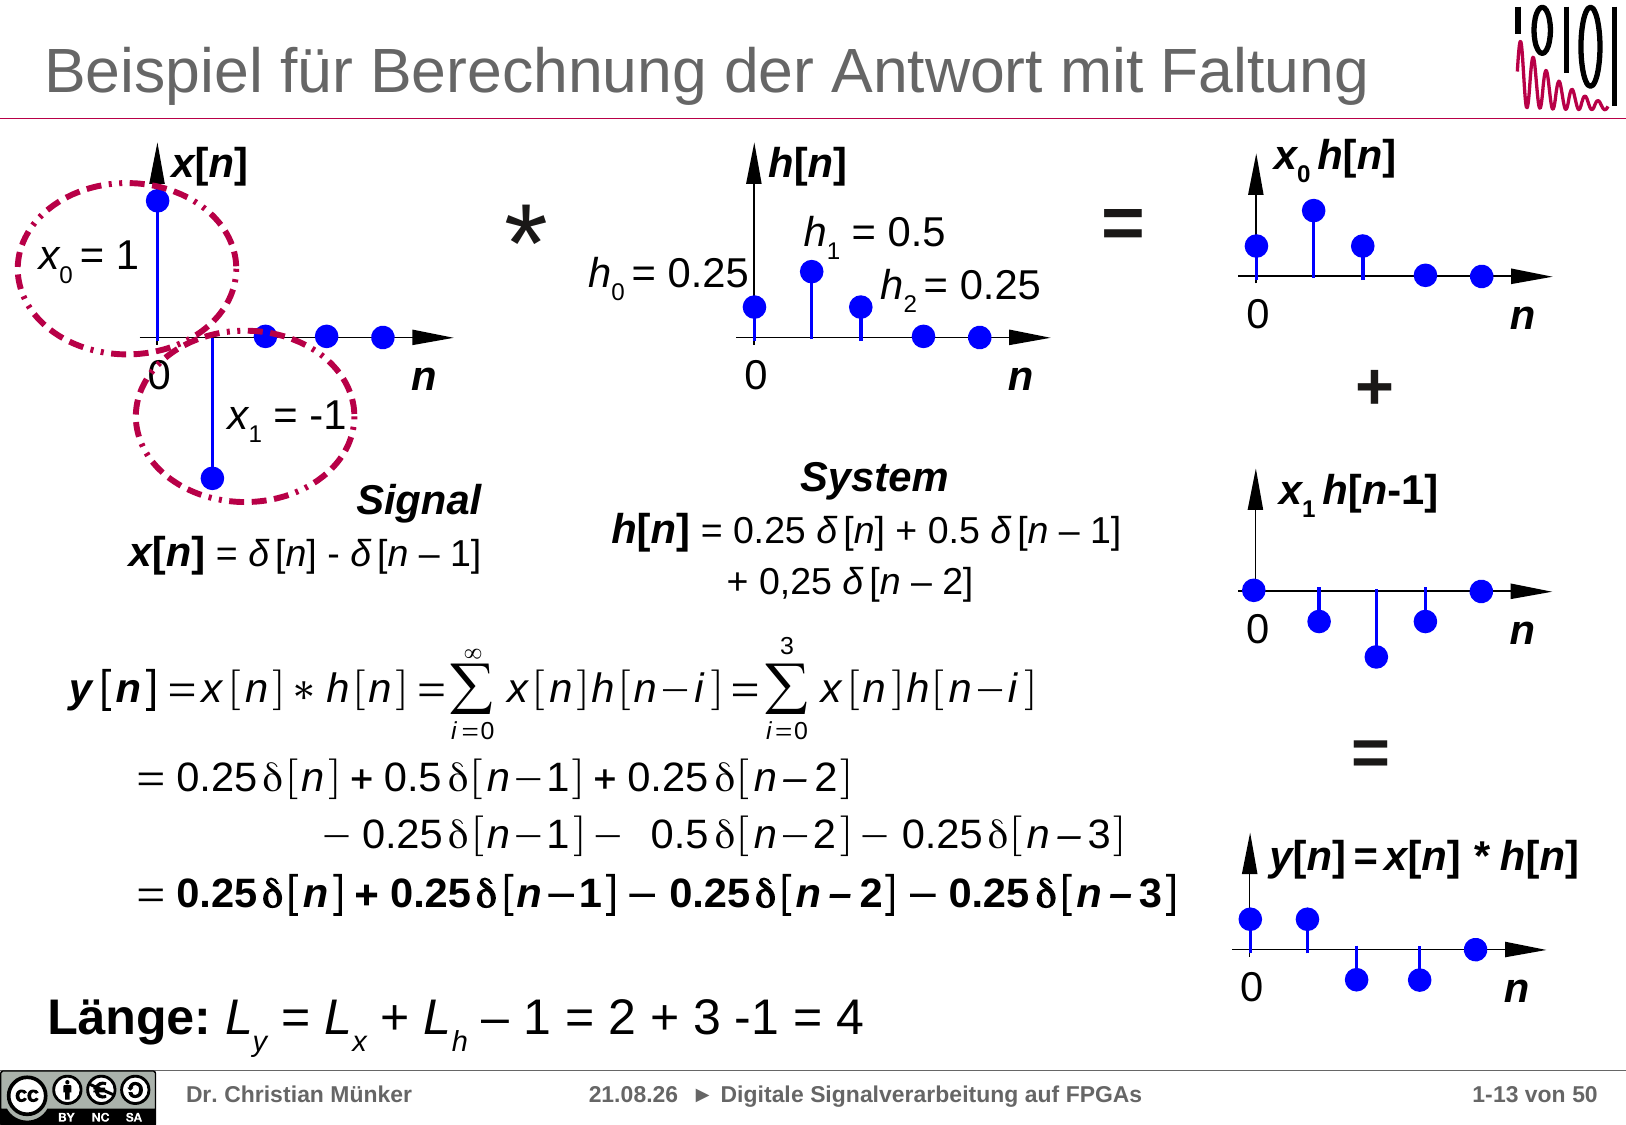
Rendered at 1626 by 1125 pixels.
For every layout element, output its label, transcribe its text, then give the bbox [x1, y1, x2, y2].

text_box = [1336, 707, 1406, 798]
chart [61, 632, 1183, 918]
text_box x1 h[n-1] [1263, 459, 1454, 527]
text_box 0 [132, 344, 199, 398]
text_box x[n] [156, 131, 264, 195]
text_box h[n] [753, 131, 863, 195]
text_box 0 [1231, 283, 1298, 337]
title Beispiel für Berechnung der Antwort mit Faltung [44, 2, 1459, 145]
text_box y[n] = x[n] * h[n] [1254, 825, 1595, 893]
picture [1512, 0, 1624, 114]
text_box n [992, 345, 1052, 408]
text_box 0 [1231, 598, 1298, 652]
text_box Länge: Ly = Lx + Lh – 1 = 2 + 3 -1 = 4 [47, 975, 875, 1046]
text_box n [1494, 599, 1554, 662]
text_box n [1488, 957, 1548, 1020]
text_box 0 [729, 344, 796, 398]
text_box System h[n] = 0.25 δ [n] + 0.5 δ [n – 1] + 0,25 δ [n – 2] [596, 445, 1153, 611]
text_box Signal x[n] = δ [n] - δ [n – 1] [82, 445, 497, 565]
text_box x1 = -1 [214, 383, 390, 445]
text_box * [490, 172, 564, 314]
text_box h0 = 0.25 [573, 242, 765, 319]
text_box h1 = 0.5 [788, 200, 966, 278]
text_box + [1340, 341, 1410, 432]
text_box x0 = 1 [23, 224, 166, 302]
text_box n [1494, 284, 1554, 347]
text_box n [396, 345, 455, 408]
text_box = [1086, 172, 1161, 272]
text_box 0 [1225, 956, 1292, 1010]
text_box x0 h[n] [1258, 124, 1412, 192]
text_box h2 = 0.25 [865, 253, 1058, 331]
